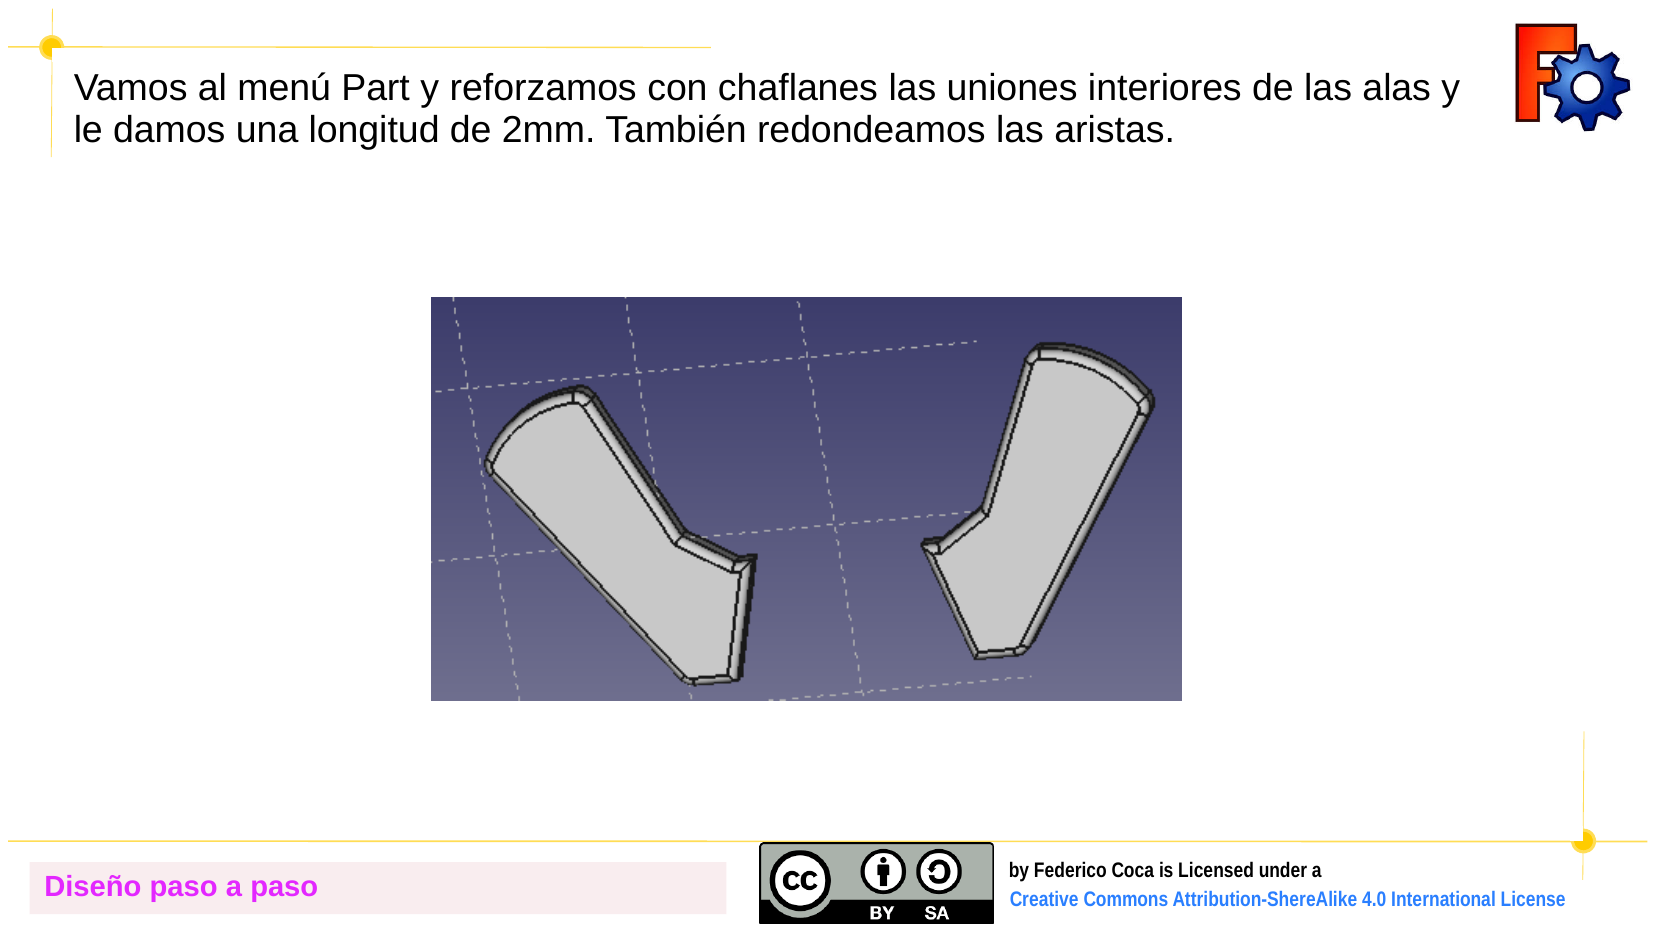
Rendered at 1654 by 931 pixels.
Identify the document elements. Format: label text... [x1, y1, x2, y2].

picture [1509, 13, 1638, 142]
text_box Vamos al menú Part y reforzamos con chaflanes las uniones interiores de las alas y le damos una longitud de 2mm. También redondeamos las aristas. [59, 59, 1489, 158]
text_box Diseño paso a paso [29, 862, 727, 915]
picture [431, 297, 1182, 701]
